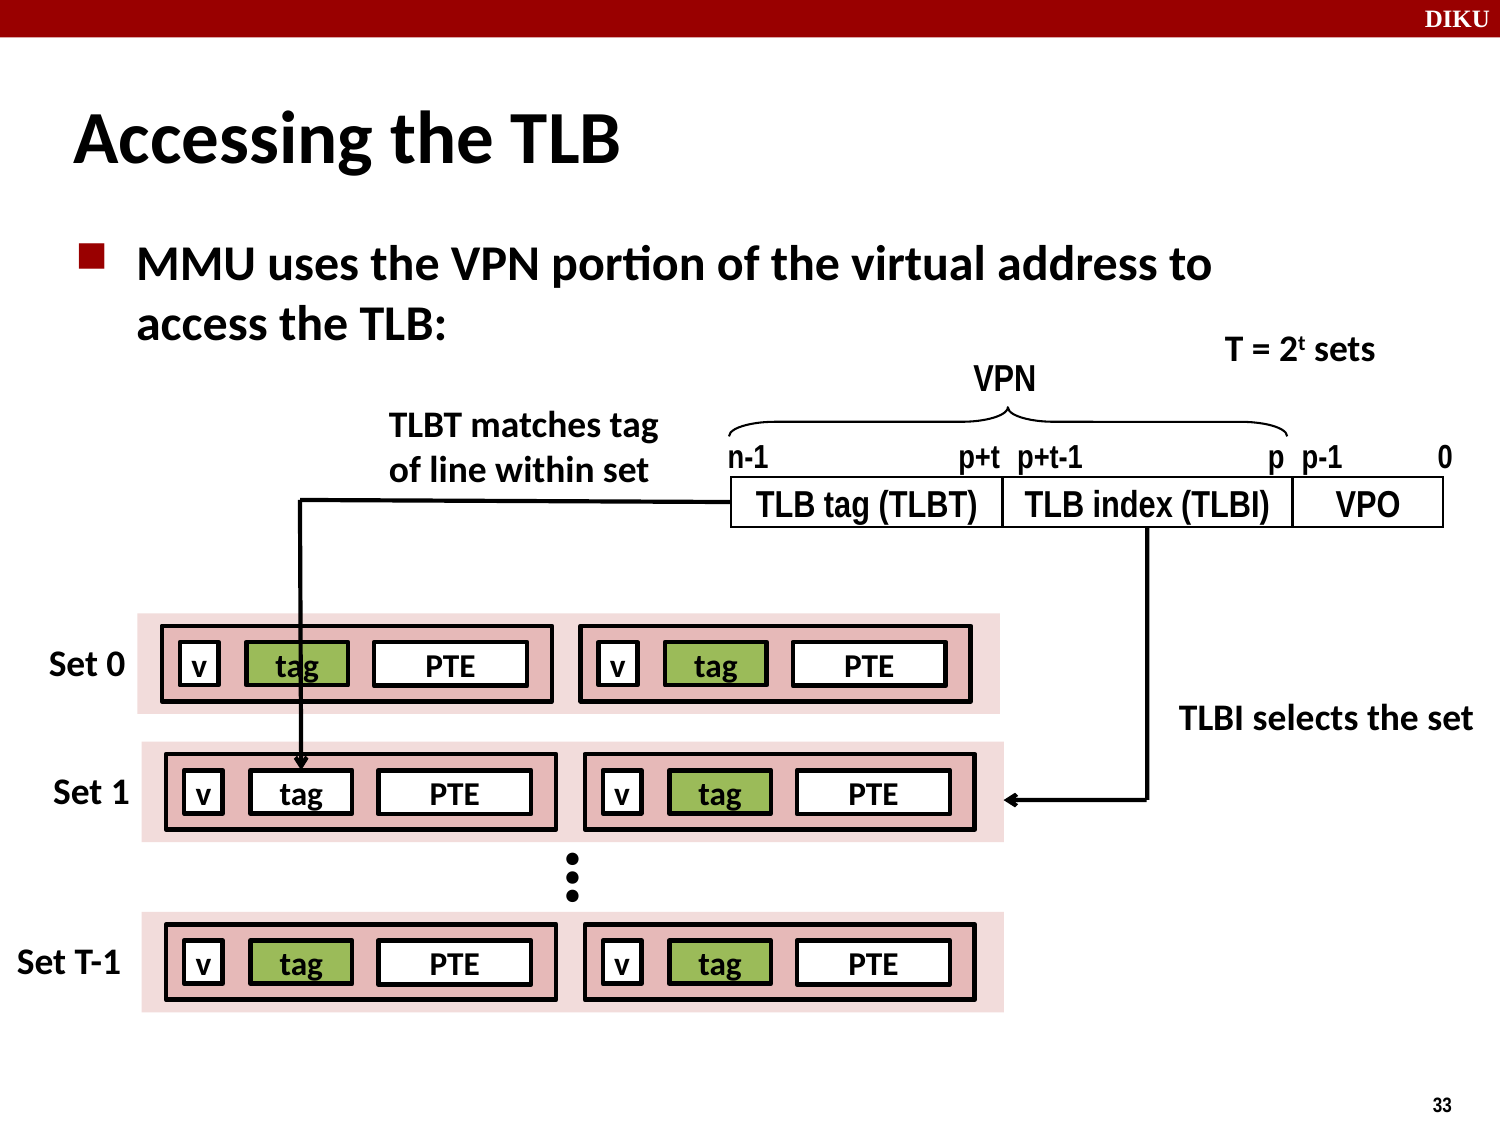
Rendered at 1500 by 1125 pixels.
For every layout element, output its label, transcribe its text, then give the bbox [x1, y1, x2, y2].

text_box tag [665, 642, 767, 686]
text_box [141, 741, 1004, 843]
text_box tag [250, 770, 353, 814]
text_box [303, 613, 1000, 714]
text_box v [598, 642, 638, 686]
text_box v [179, 642, 219, 686]
text_box PTE [374, 642, 528, 686]
text_box [137, 613, 298, 714]
text_box v [184, 770, 223, 814]
text_box PTE [792, 642, 946, 686]
text_box TLBI selects the set [1164, 685, 1490, 746]
text_box v [602, 940, 642, 984]
text_box n-1 [713, 427, 784, 483]
text_box tag [246, 642, 298, 686]
text_box TLB index (TLBI) [1002, 477, 1292, 527]
text_box Set T-1 [2, 929, 137, 990]
text_box tag [669, 940, 771, 984]
text_box MMU uses the VPN portion of the virtual address to access the TLB: [65, 223, 1361, 363]
text_box [141, 911, 1004, 1013]
text_box v [602, 770, 642, 814]
text_box v [184, 940, 223, 984]
text_box … [487, 843, 603, 911]
text_box tag [669, 770, 771, 814]
text_box TLBT matches tag of line within set [374, 392, 713, 498]
text_box p-1 [1300, 427, 1358, 477]
text_box Accessing the TLB [58, 71, 1304, 197]
text_box PTE [797, 940, 950, 985]
text_box Set 0 [34, 631, 141, 691]
text_box TLB tag (TLBT) [730, 477, 1002, 527]
text_box tag [303, 642, 348, 686]
text_box T = 2t sets [1210, 316, 1398, 377]
text_box VPO [1292, 477, 1444, 527]
text_box p+t-1 [1016, 427, 1099, 483]
text_box p+t [943, 427, 1016, 483]
text_box 0 [1422, 427, 1468, 483]
text_box p [1253, 427, 1300, 483]
text_box PTE [797, 770, 950, 814]
text_box PTE [378, 770, 532, 814]
text_box PTE [378, 940, 532, 985]
text_box VPN [958, 346, 1052, 407]
text_box Set 1 [38, 759, 145, 820]
text_box tag [250, 940, 353, 984]
